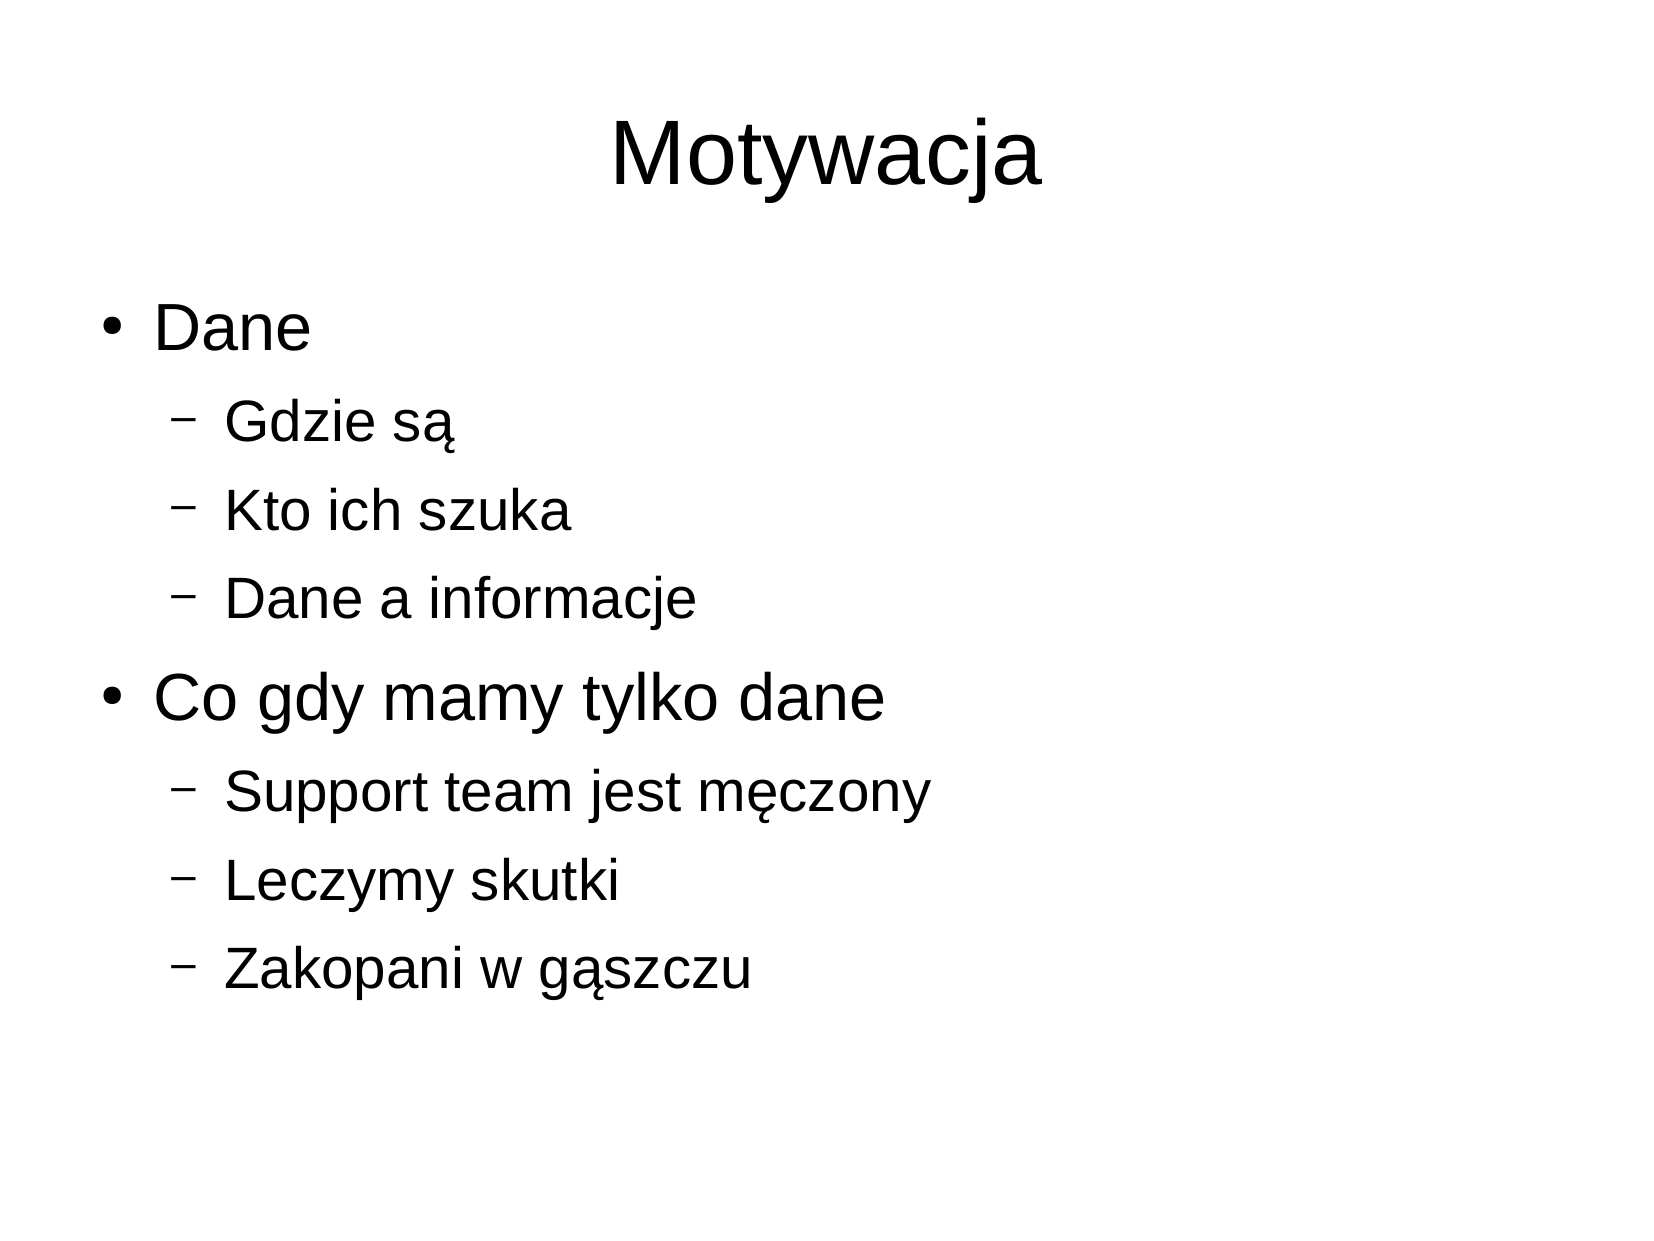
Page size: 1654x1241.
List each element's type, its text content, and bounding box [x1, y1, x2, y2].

title Motywacja [82, 49, 1571, 257]
list Dane Gdzie są Kto ich szuka Dane a informacje Co gdy mamy tylko dane Support team jest męczony Leczymy skutki Zakopani w gąszczu [82, 290, 1571, 1010]
